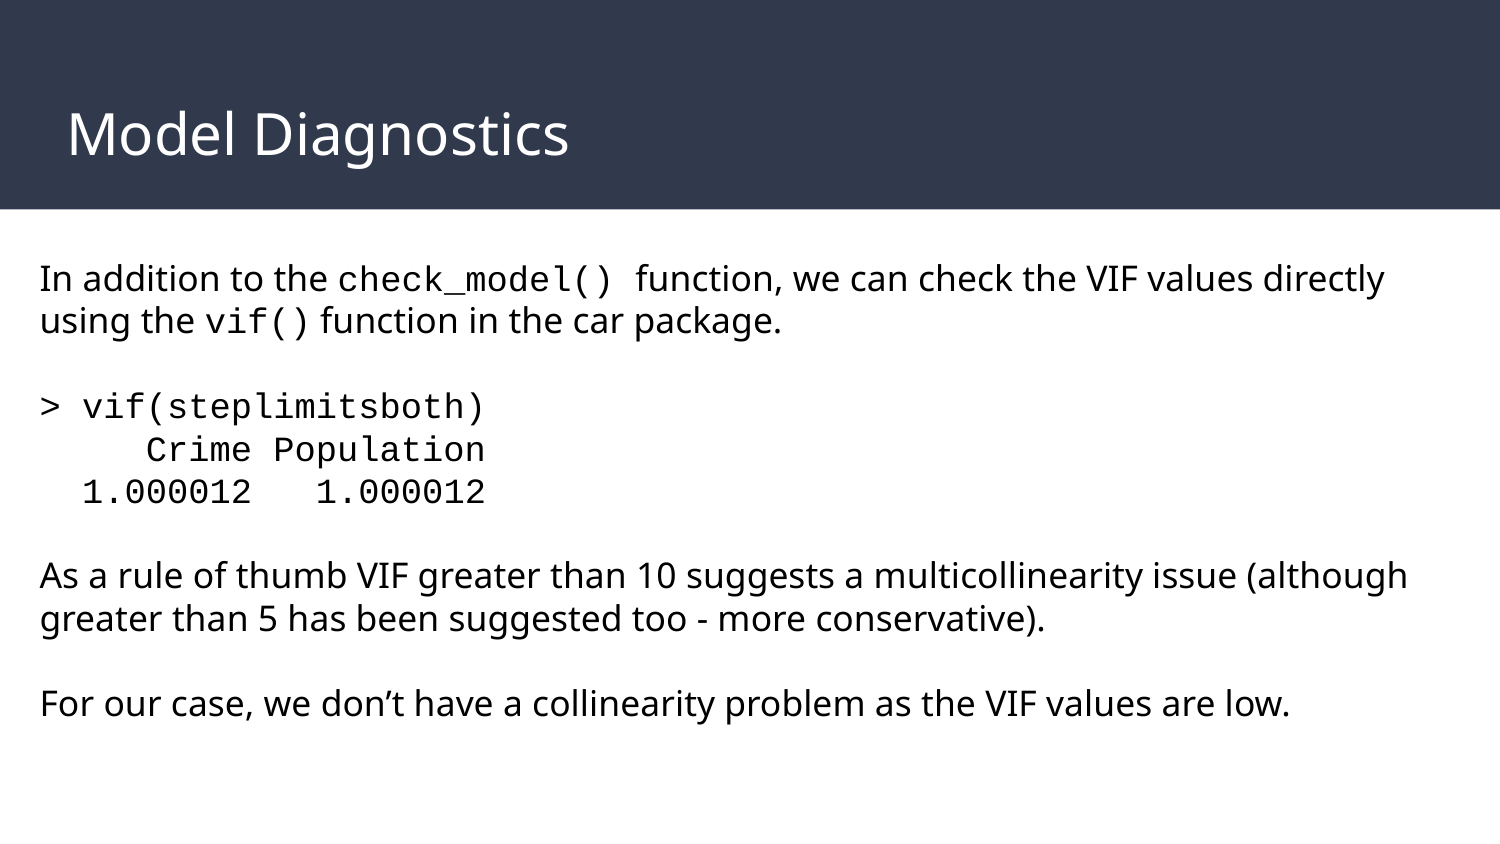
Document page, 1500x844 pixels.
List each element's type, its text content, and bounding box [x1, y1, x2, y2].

title Model Diagnostics [51, 82, 1449, 185]
text_box In addition to the check_model() function, we can check the VIF values directly using the vif() function in the car package. > vif(steplimitsboth) Crime Population 1.000012 1.000012 As a rule of thumb VIF greater than 10 suggests a multicollinearity issue (although greater than 5 has been suggested too - more conservative). For our case, we don’t have a collinearity problem as the VIF values are low. [24, 240, 1473, 820]
